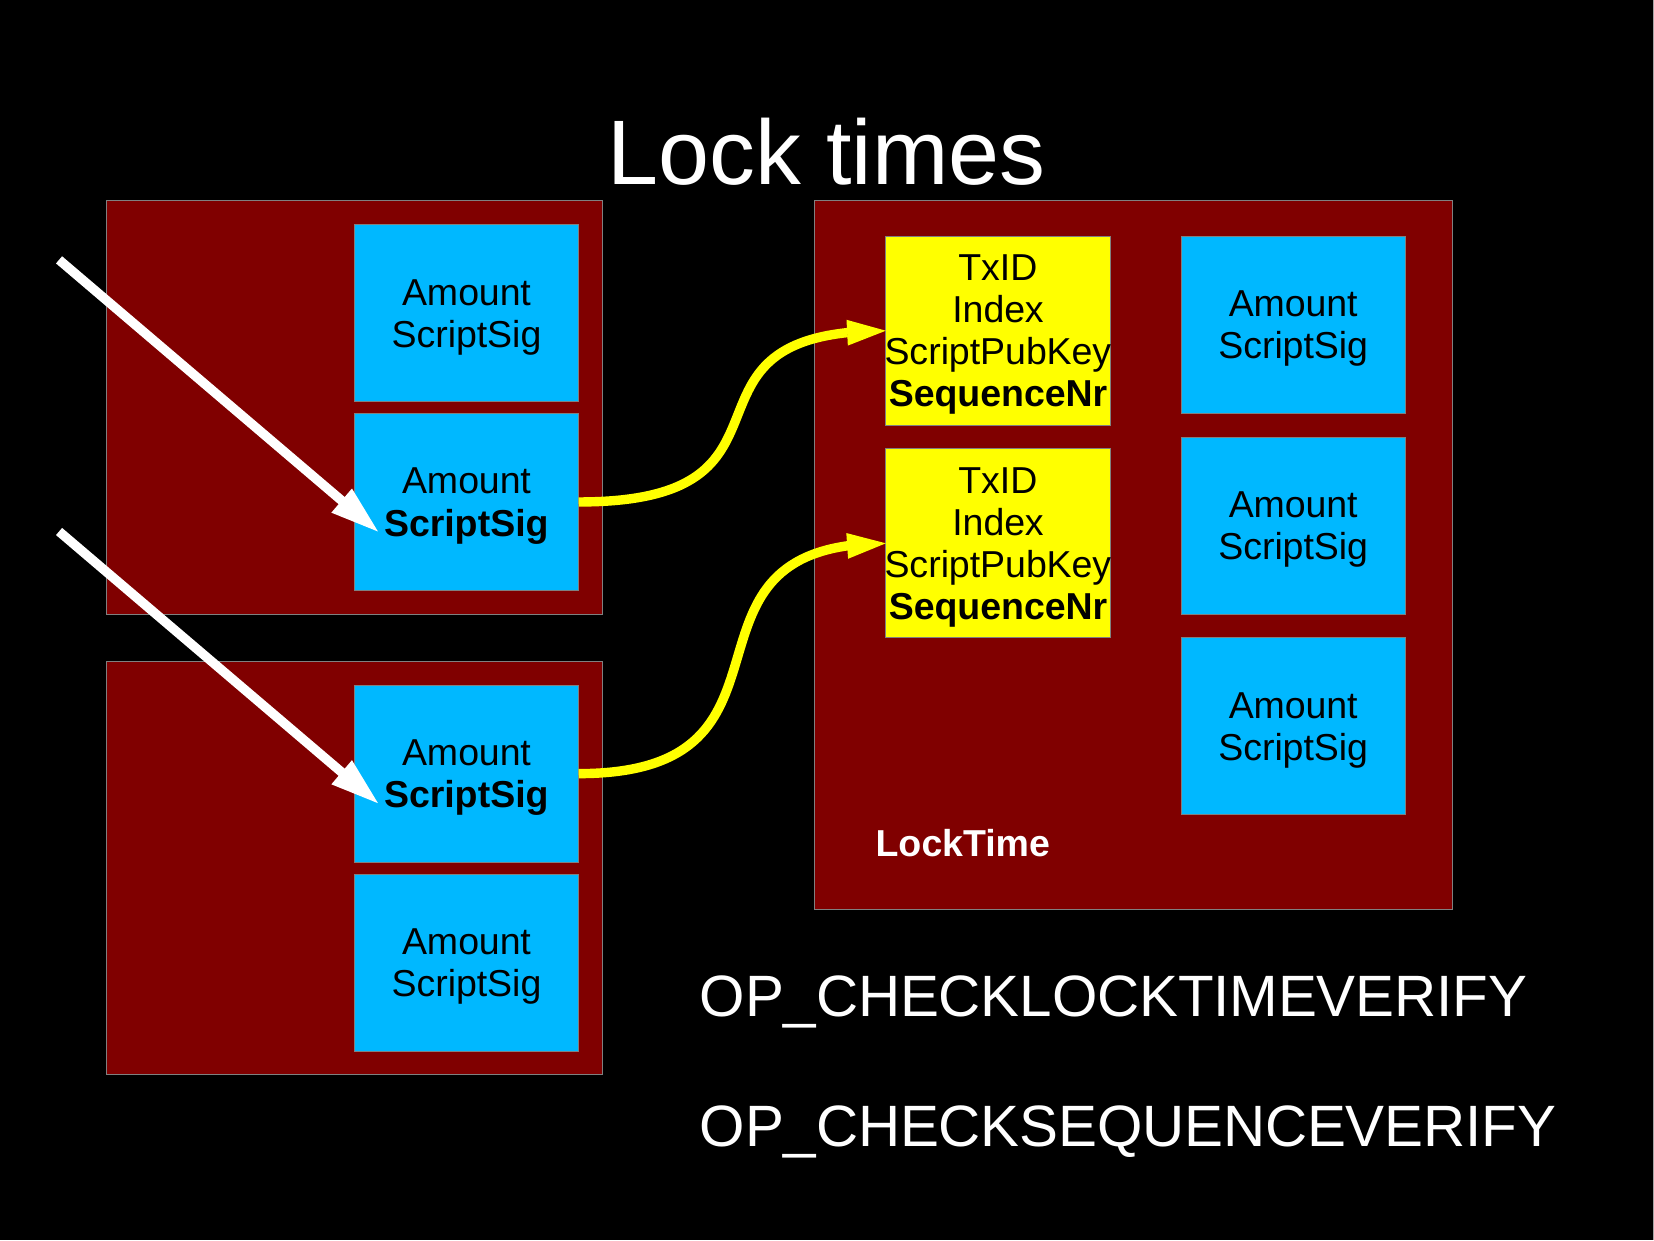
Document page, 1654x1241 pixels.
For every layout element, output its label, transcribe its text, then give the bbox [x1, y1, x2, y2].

text_box Amount ScriptSig [354, 685, 579, 863]
text_box [106, 579, 148, 615]
text_box [220, 661, 603, 768]
text_box Amount ScriptSig [1181, 437, 1406, 615]
text_box [106, 307, 603, 615]
text_box Amount ScriptSig [354, 224, 579, 402]
text_box TxID Index ScriptPubKey SequenceNr [885, 448, 1111, 638]
text_box Amount ScriptSig [1181, 236, 1406, 414]
text_box Amount ScriptSig [354, 874, 579, 1052]
text_box LockTime [838, 814, 1087, 872]
text_box [106, 200, 603, 497]
text_box Amount ScriptSig [354, 413, 579, 591]
text_box Amount ScriptSig [1181, 637, 1406, 815]
text_box [106, 661, 603, 1075]
title Lock times [82, 49, 1571, 257]
text_box OP_CHECKLOCKTIMEVERIFY OP_CHECKSEQUENCEVERIFY [684, 956, 1571, 1167]
text_box TxID Index ScriptPubKey SequenceNr [885, 236, 1111, 426]
text_box [814, 200, 1453, 910]
